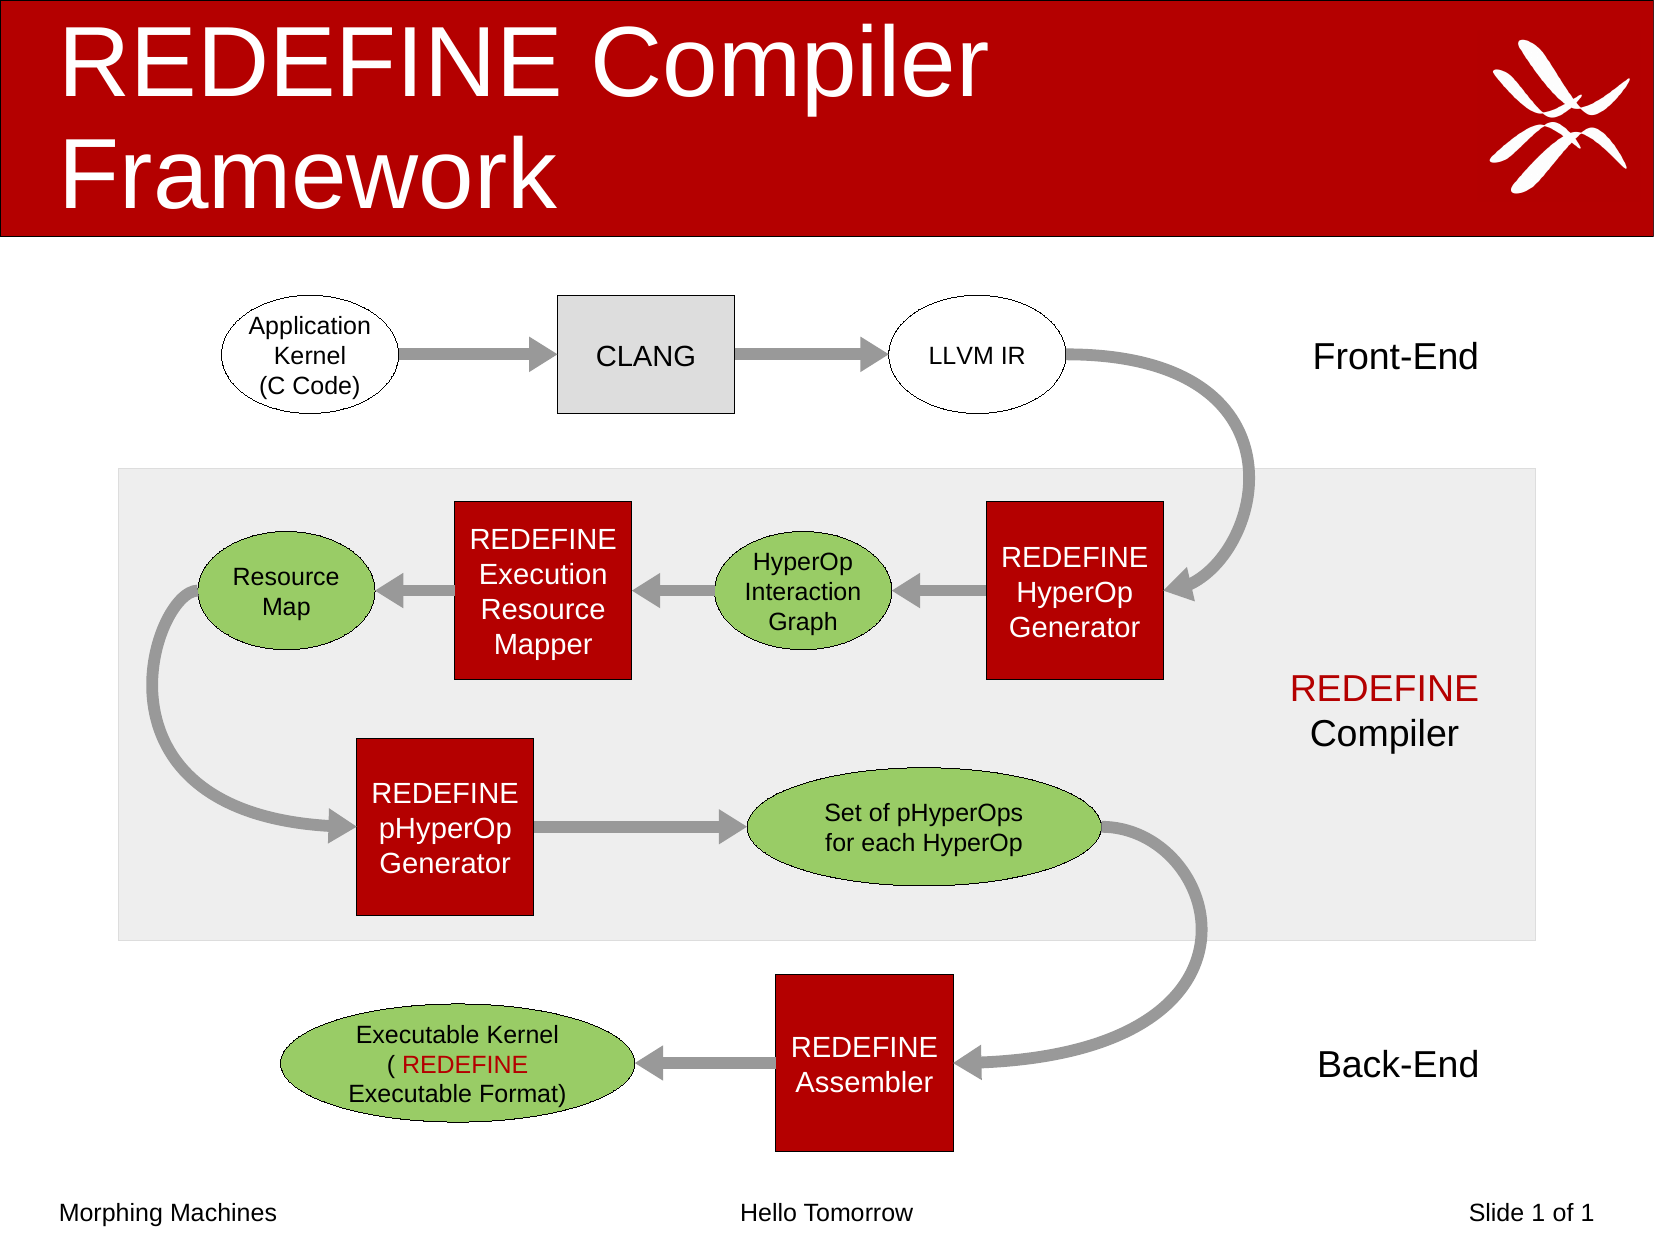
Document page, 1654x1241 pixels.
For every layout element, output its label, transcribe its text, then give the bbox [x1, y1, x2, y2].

text_box [159, 468, 1536, 941]
text_box HyperOp Interaction Graph [714, 531, 892, 650]
text_box REDEFINE Assembler [775, 974, 954, 1152]
text_box REDEFINE HyperOp Generator [986, 501, 1164, 680]
text_box REDEFINE Compiler [1266, 611, 1503, 807]
text_box REDEFINE pHyperOp Generator [356, 738, 534, 916]
text_box Set of pHyperOps for each HyperOp [747, 767, 1101, 886]
picture [1477, 30, 1641, 202]
text_box Resource Map [198, 531, 375, 650]
text_box Front-End [1277, 324, 1515, 385]
text_box Application Kernel (C Code) [221, 295, 399, 414]
text_box REDEFINE Execution Resource Mapper [454, 501, 632, 680]
text_box LLVM IR [888, 295, 1066, 414]
text_box Executable Kernel ( REDEFINE Executable Format) [280, 1003, 635, 1123]
text_box Back-End [1280, 1033, 1517, 1093]
text_box CLANG [557, 295, 735, 414]
text_box [118, 468, 1243, 941]
title REDEFINE Compiler Framework [59, 6, 1441, 230]
